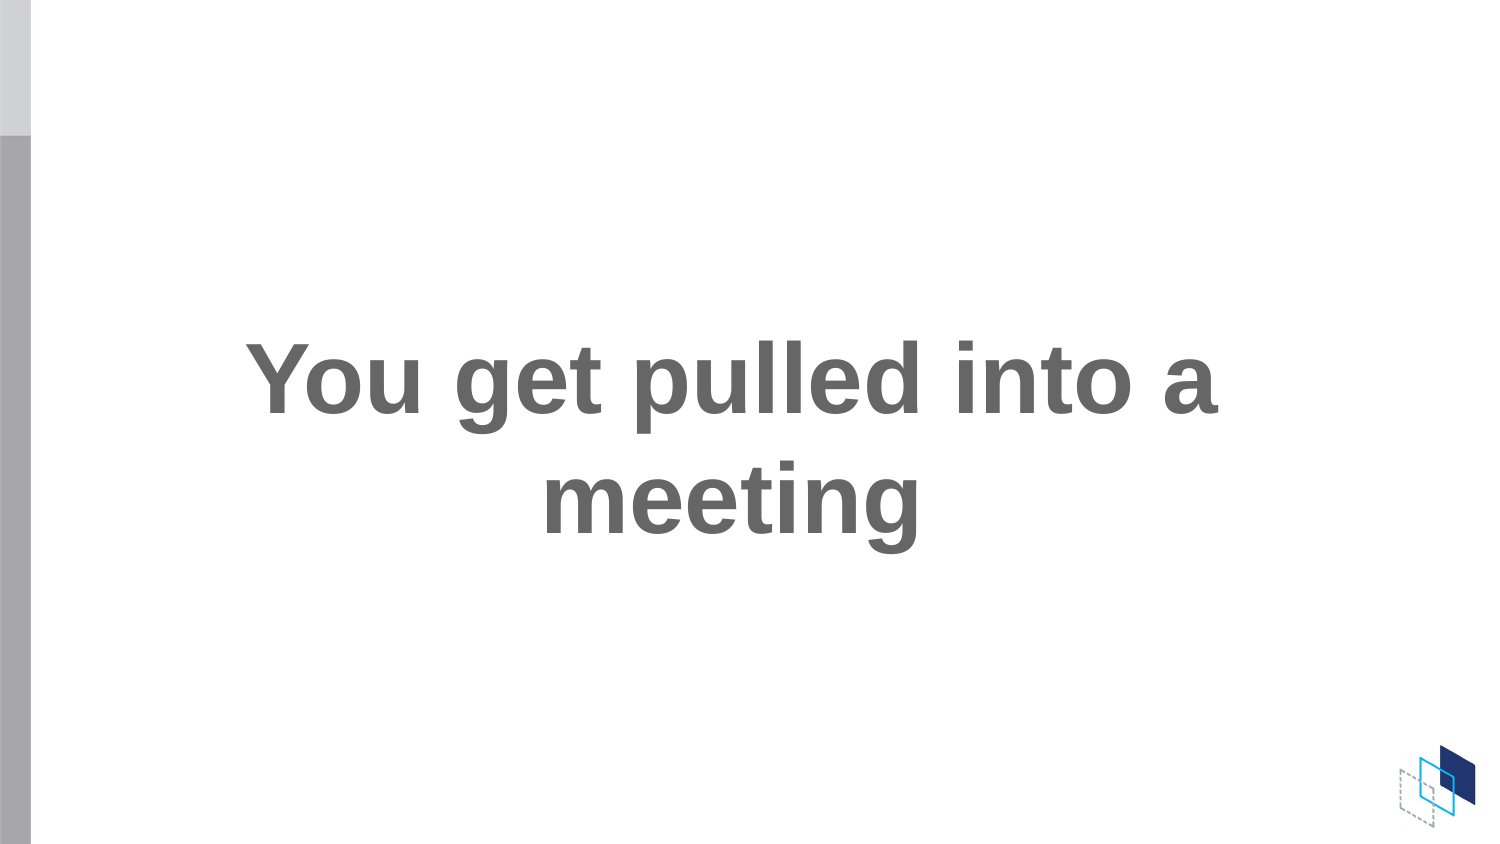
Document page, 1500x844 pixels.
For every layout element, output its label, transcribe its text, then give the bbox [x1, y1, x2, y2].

picture [1388, 738, 1486, 836]
picture [0, 0, 37, 844]
list You get pulled into a meeting [75, 127, 1389, 739]
